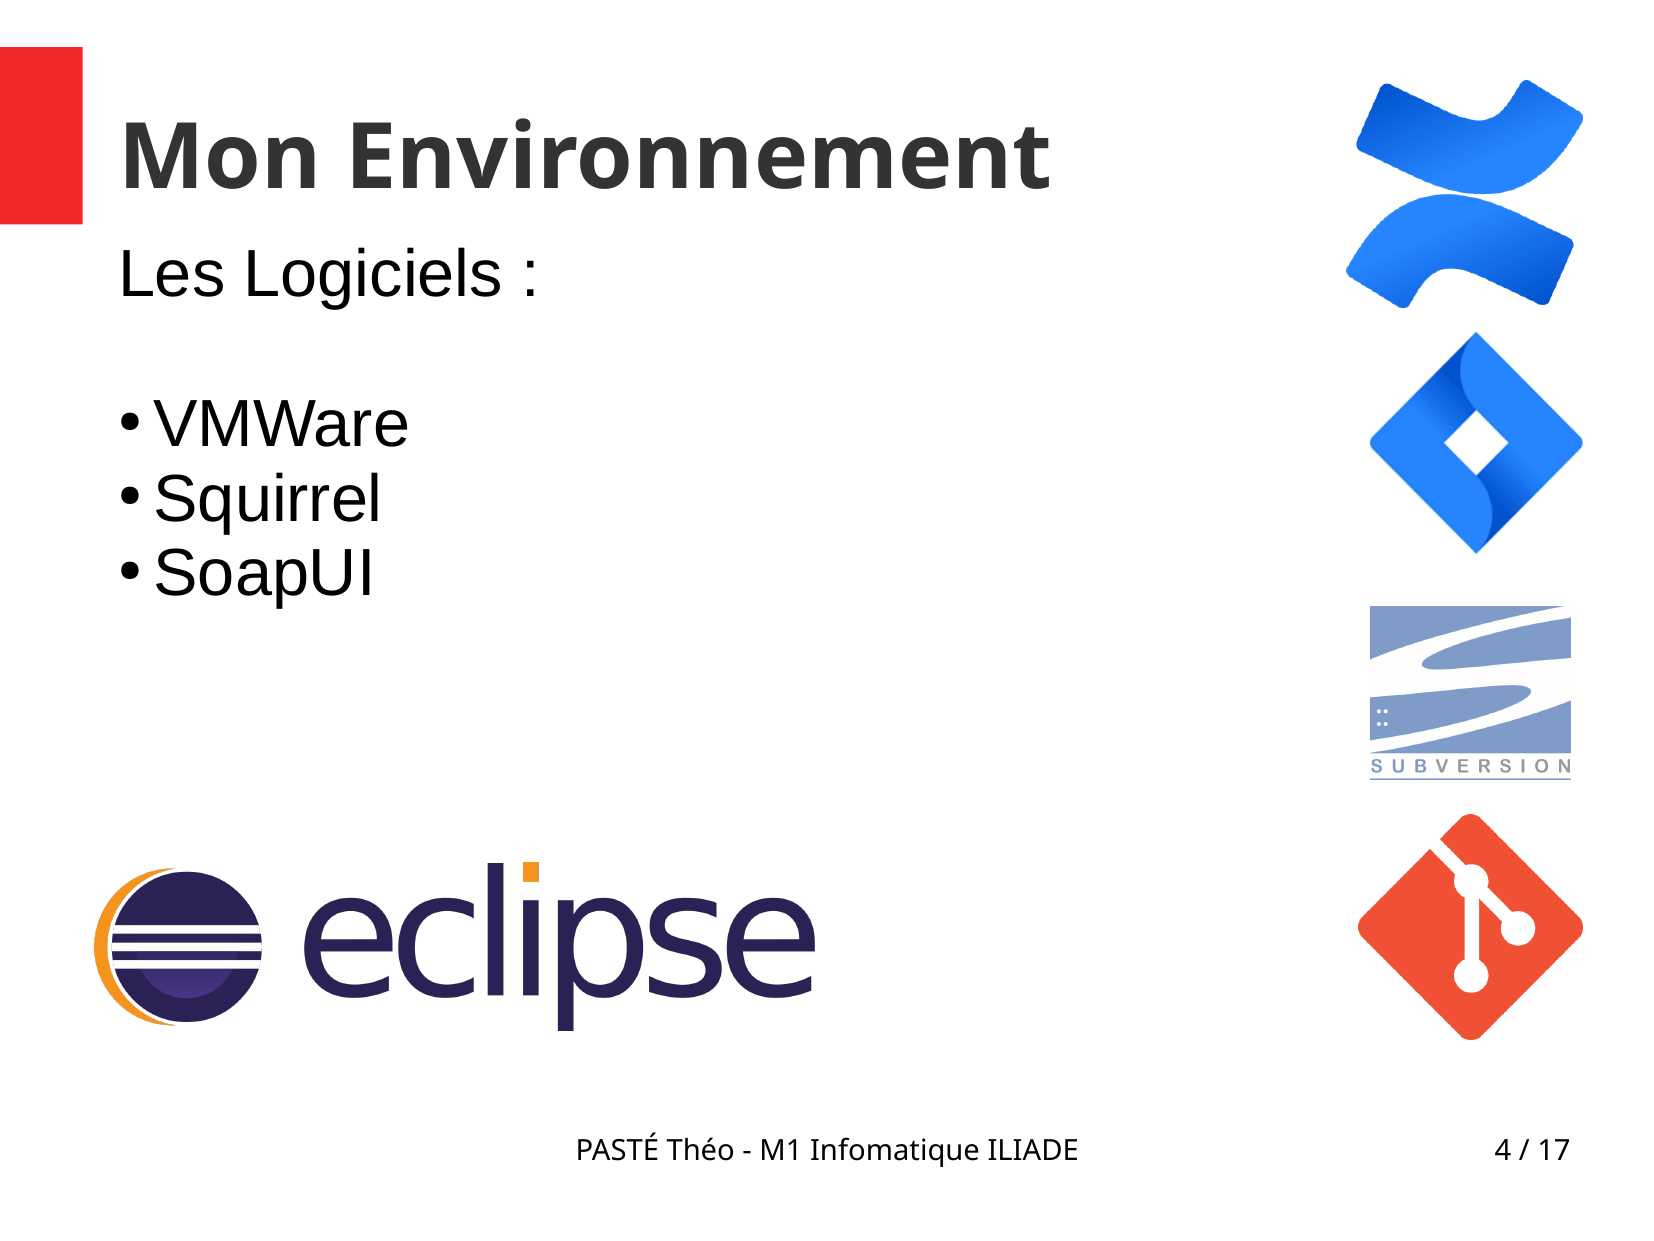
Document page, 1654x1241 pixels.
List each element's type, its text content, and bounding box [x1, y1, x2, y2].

picture [1346, 80, 1583, 308]
subtitle Les Logiciels : VMWare Squirrel SoapUI [118, 236, 1087, 695]
picture [94, 862, 815, 1031]
picture [1275, 330, 1654, 556]
picture [1370, 606, 1571, 780]
picture [1358, 814, 1583, 1040]
title Mon Environnement [118, 49, 1571, 257]
